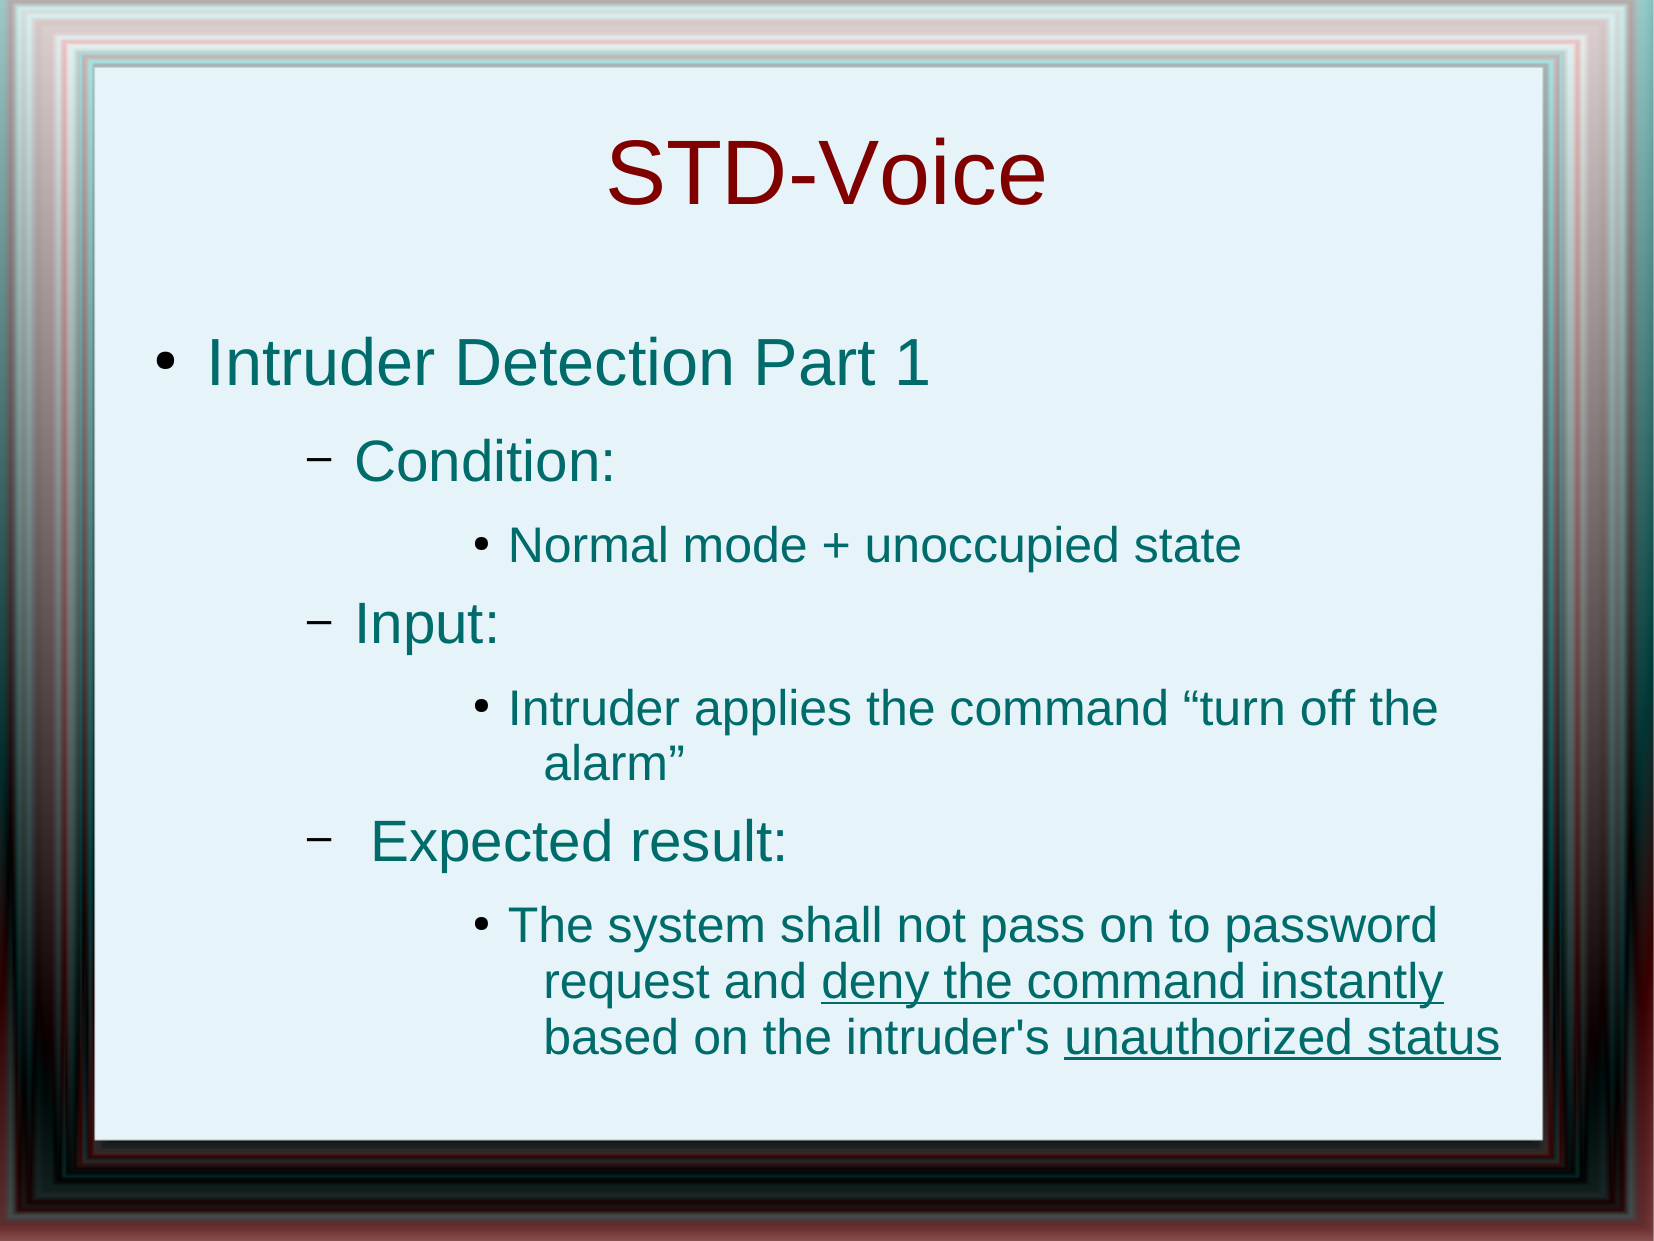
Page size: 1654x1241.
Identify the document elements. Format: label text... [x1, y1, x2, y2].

list Intruder Detection Part 1 Condition: Normal mode + unoccupied state Input: Intruder applies the command “turn off the alarm” Expected result: The system shall not pass on to password request and deny the command instantly based on the intruder's unauthorized status [118, 324, 1506, 1065]
picture [0, 0, 1654, 1241]
title STD-Voice [118, 88, 1536, 257]
